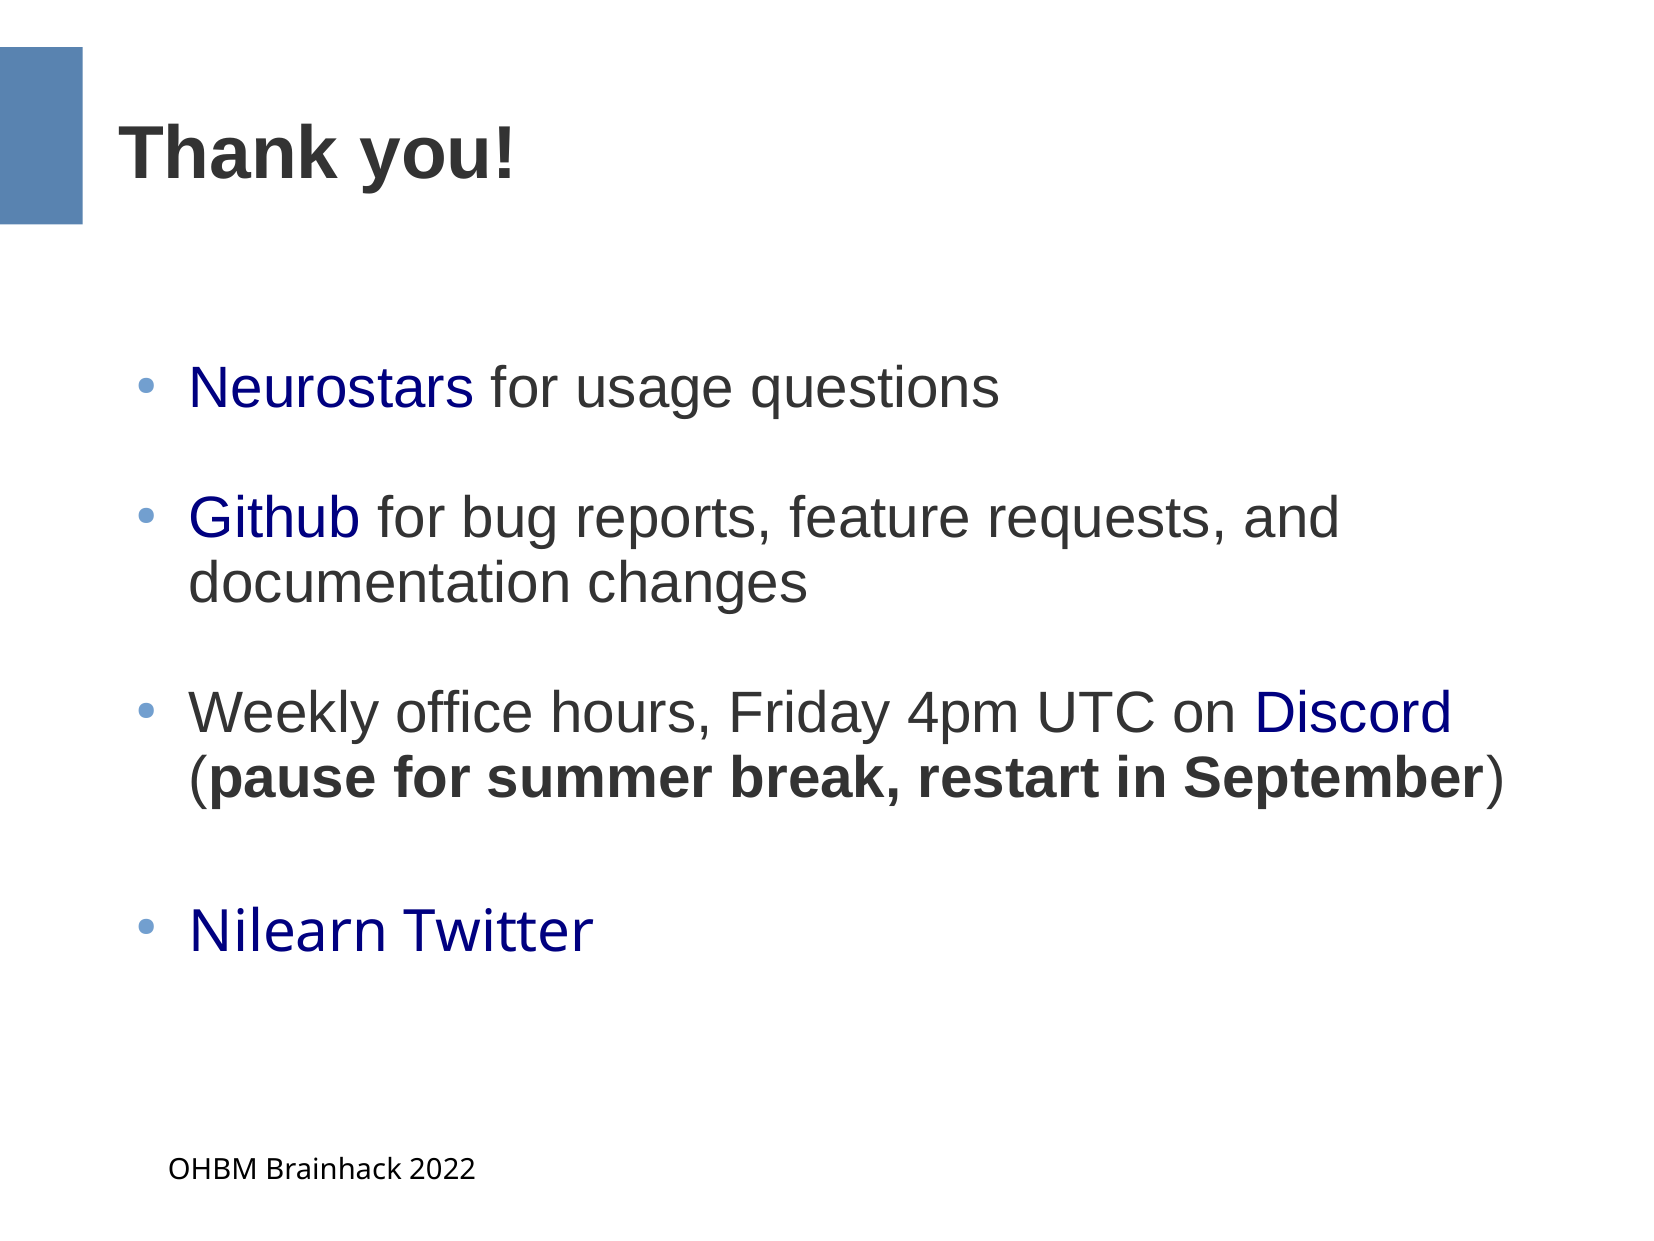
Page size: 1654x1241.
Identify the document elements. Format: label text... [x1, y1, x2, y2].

title Thank you! [118, 49, 1571, 257]
list Neurostars for usage questions Github for bug reports, feature requests, and documentation changes Weekly office hours, Friday 4pm UTC on Discord (pause for summer break, restart in September) Nilearn Twitter [118, 354, 1536, 1074]
